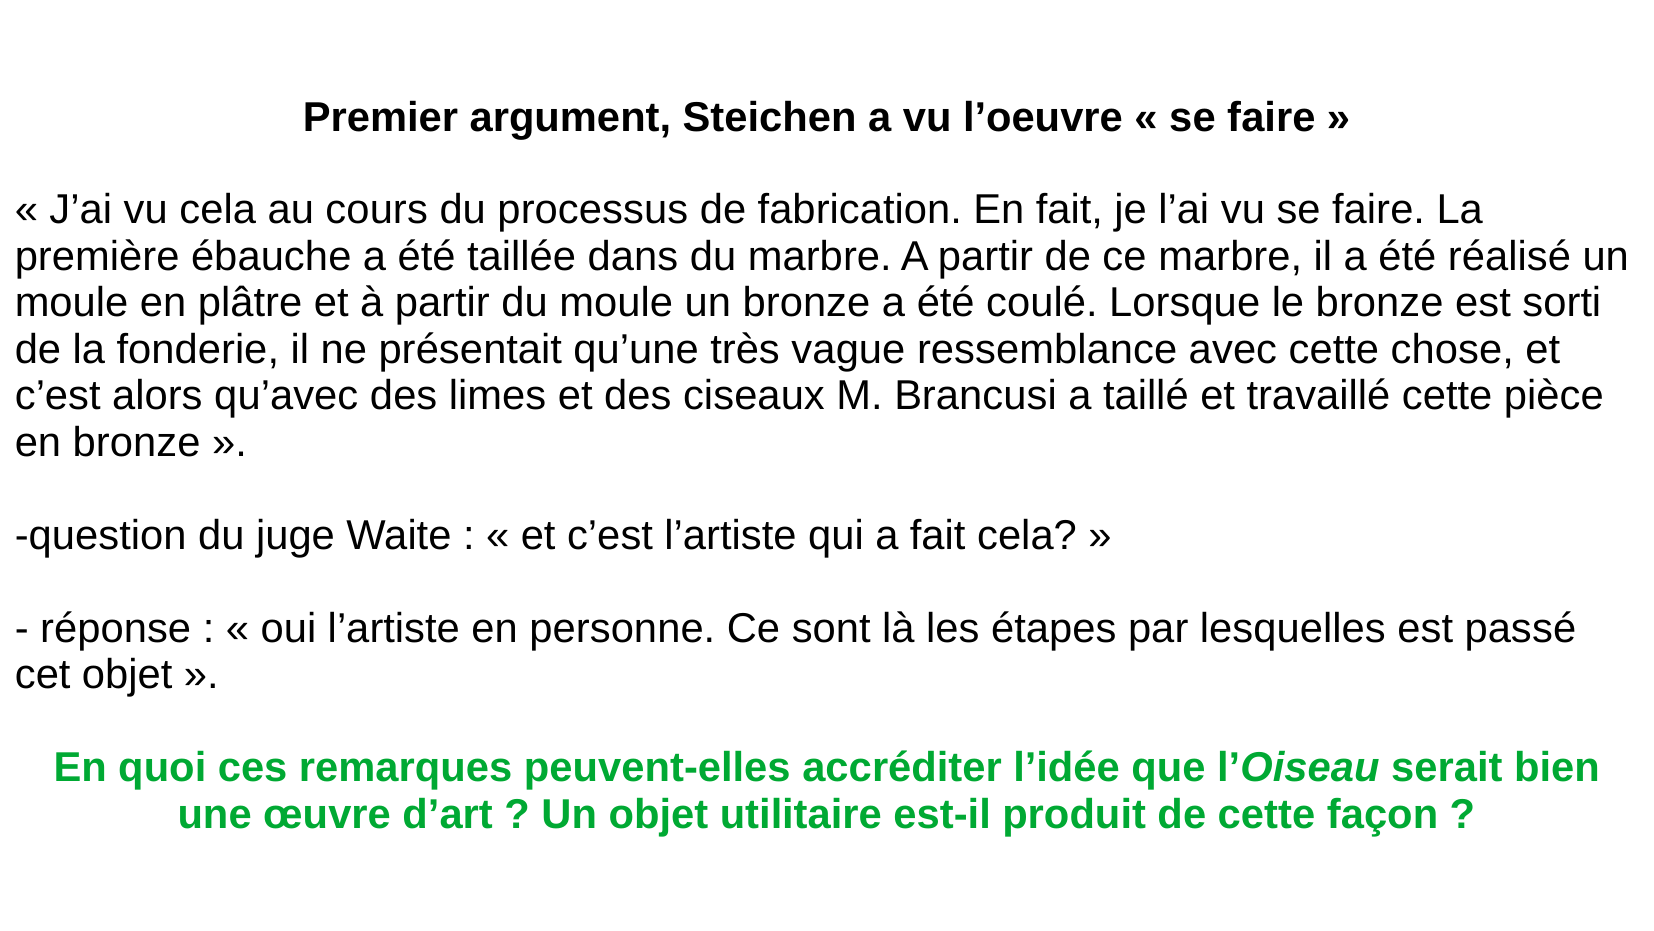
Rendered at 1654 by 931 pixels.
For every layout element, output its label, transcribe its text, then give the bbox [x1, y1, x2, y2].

text_box Premier argument, Steichen a vu l’oeuvre « se faire » « J’ai vu cela au cours du processus de fabrication. En fait, je l’ai vu se faire. La première ébauche a été taillée dans du marbre. A partir de ce marbre, il a été réalisé un moule en plâtre et à partir du moule un bronze a été coulé. Lorsque le bronze est sorti de la fonderie, il ne présentait qu’une très vague ressemblance avec cette chose, et c’est alors qu’avec des limes et des ciseaux M. Brancusi a taillé et travaillé cette pièce en bronze ». -question du juge Waite : « et c’est l’artiste qui a fait cela? » - réponse : « oui l’artiste en personne. Ce sont là les étapes par lesquelles est passé cet objet ». En quoi ces remarques peuvent-elles accréditer l’idée que l’Oiseau serait bien une œuvre d’art ? Un objet utilitaire est-il produit de cette façon ? [0, 0, 1654, 931]
